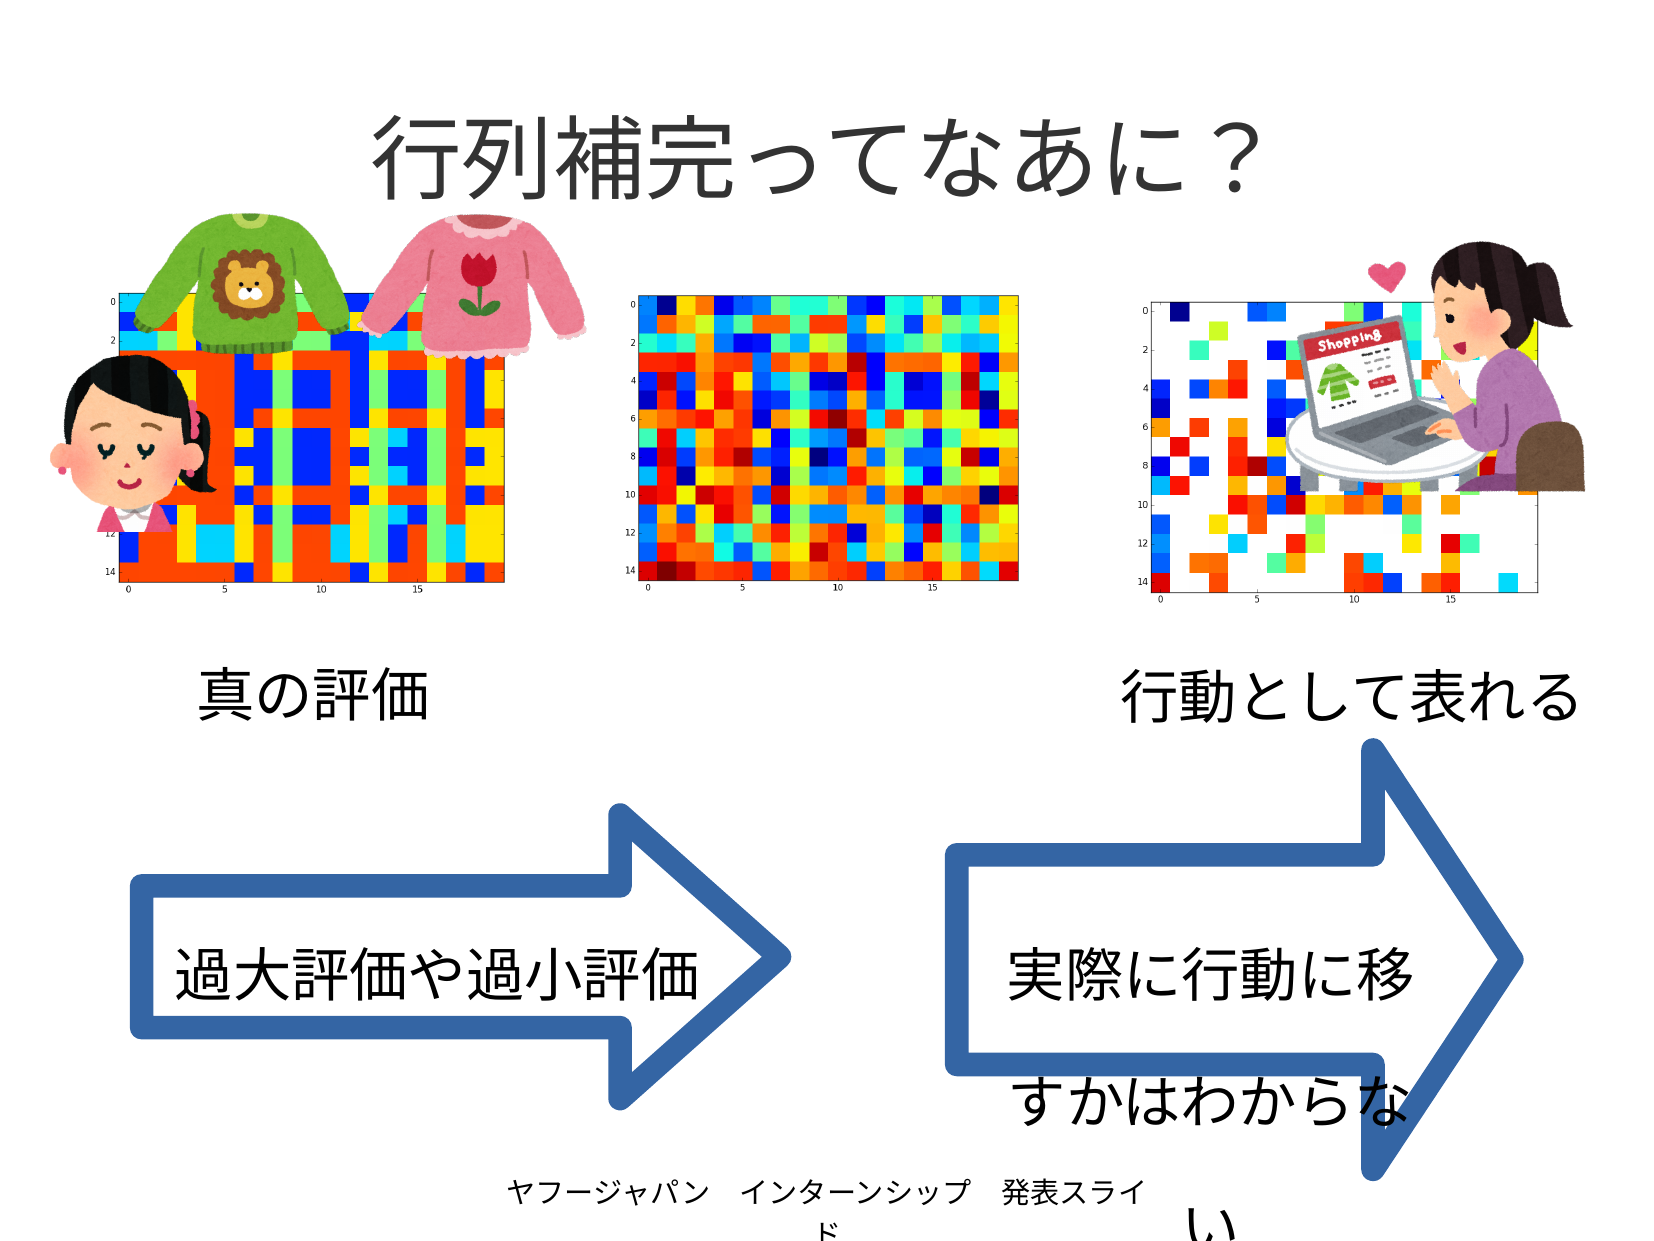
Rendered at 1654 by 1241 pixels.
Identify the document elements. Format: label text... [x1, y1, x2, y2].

text_box 行動として表れる [1086, 631, 1619, 729]
picture [42, 200, 589, 603]
text_box 実際に行動に移すかはわからない [956, 868, 1465, 1053]
picture [614, 286, 1028, 597]
picture [1126, 216, 1596, 609]
title 行列補完ってなあに？ [82, 49, 1571, 257]
text_box 真の評価 [141, 629, 485, 727]
text_box 過大評価や過小評価 [154, 909, 745, 1007]
